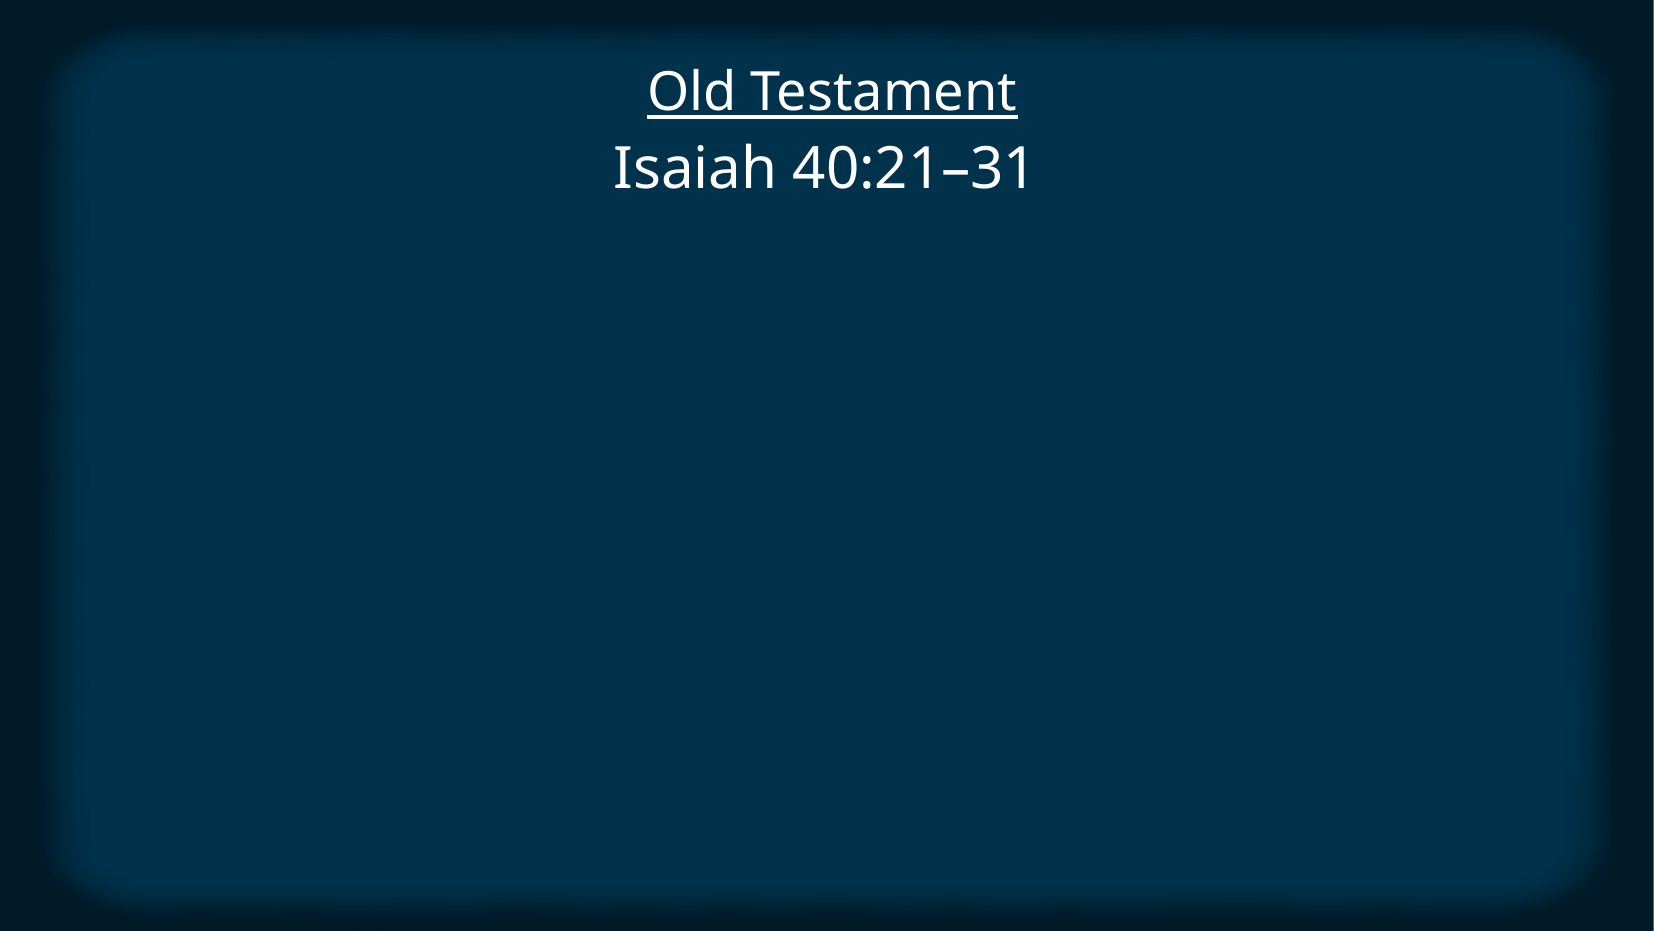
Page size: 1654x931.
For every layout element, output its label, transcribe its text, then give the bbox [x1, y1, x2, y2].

text_box Old Testament Isaiah 40:21–31 [75, 45, 1591, 209]
picture [0, 0, 1654, 931]
